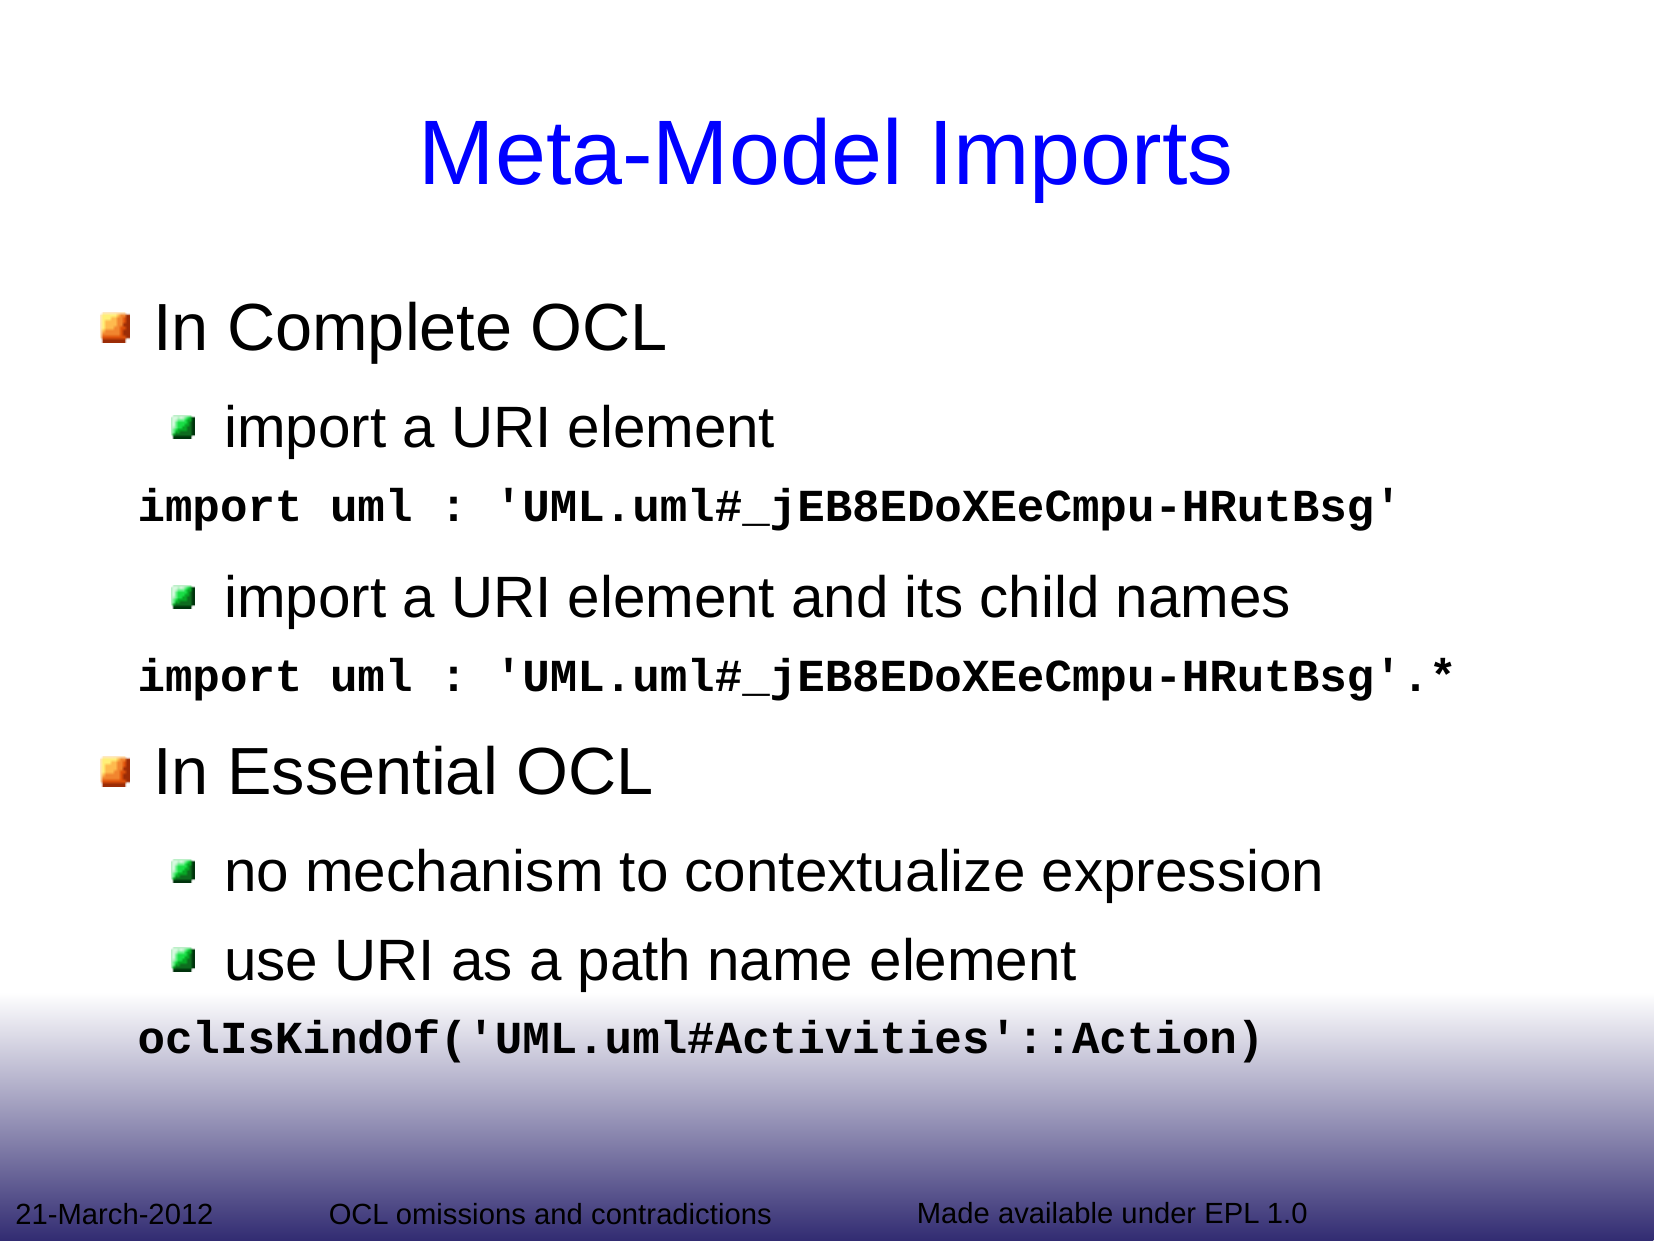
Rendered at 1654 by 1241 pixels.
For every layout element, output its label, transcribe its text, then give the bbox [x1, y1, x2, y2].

title Meta-Model Imports [82, 49, 1571, 257]
list In Complete OCL import a URI element import uml : 'UML.uml#_jEB8EDoXEeCmpu-HRutBsg' import a URI element and its child names import uml : 'UML.uml#_jEB8EDoXEeCmpu-HRutBsg'.* In Essential OCL no mechanism to contextualize expression use URI as a path name element oclIsKindOf('UML.uml#Activities'::Action) [82, 290, 1571, 1109]
